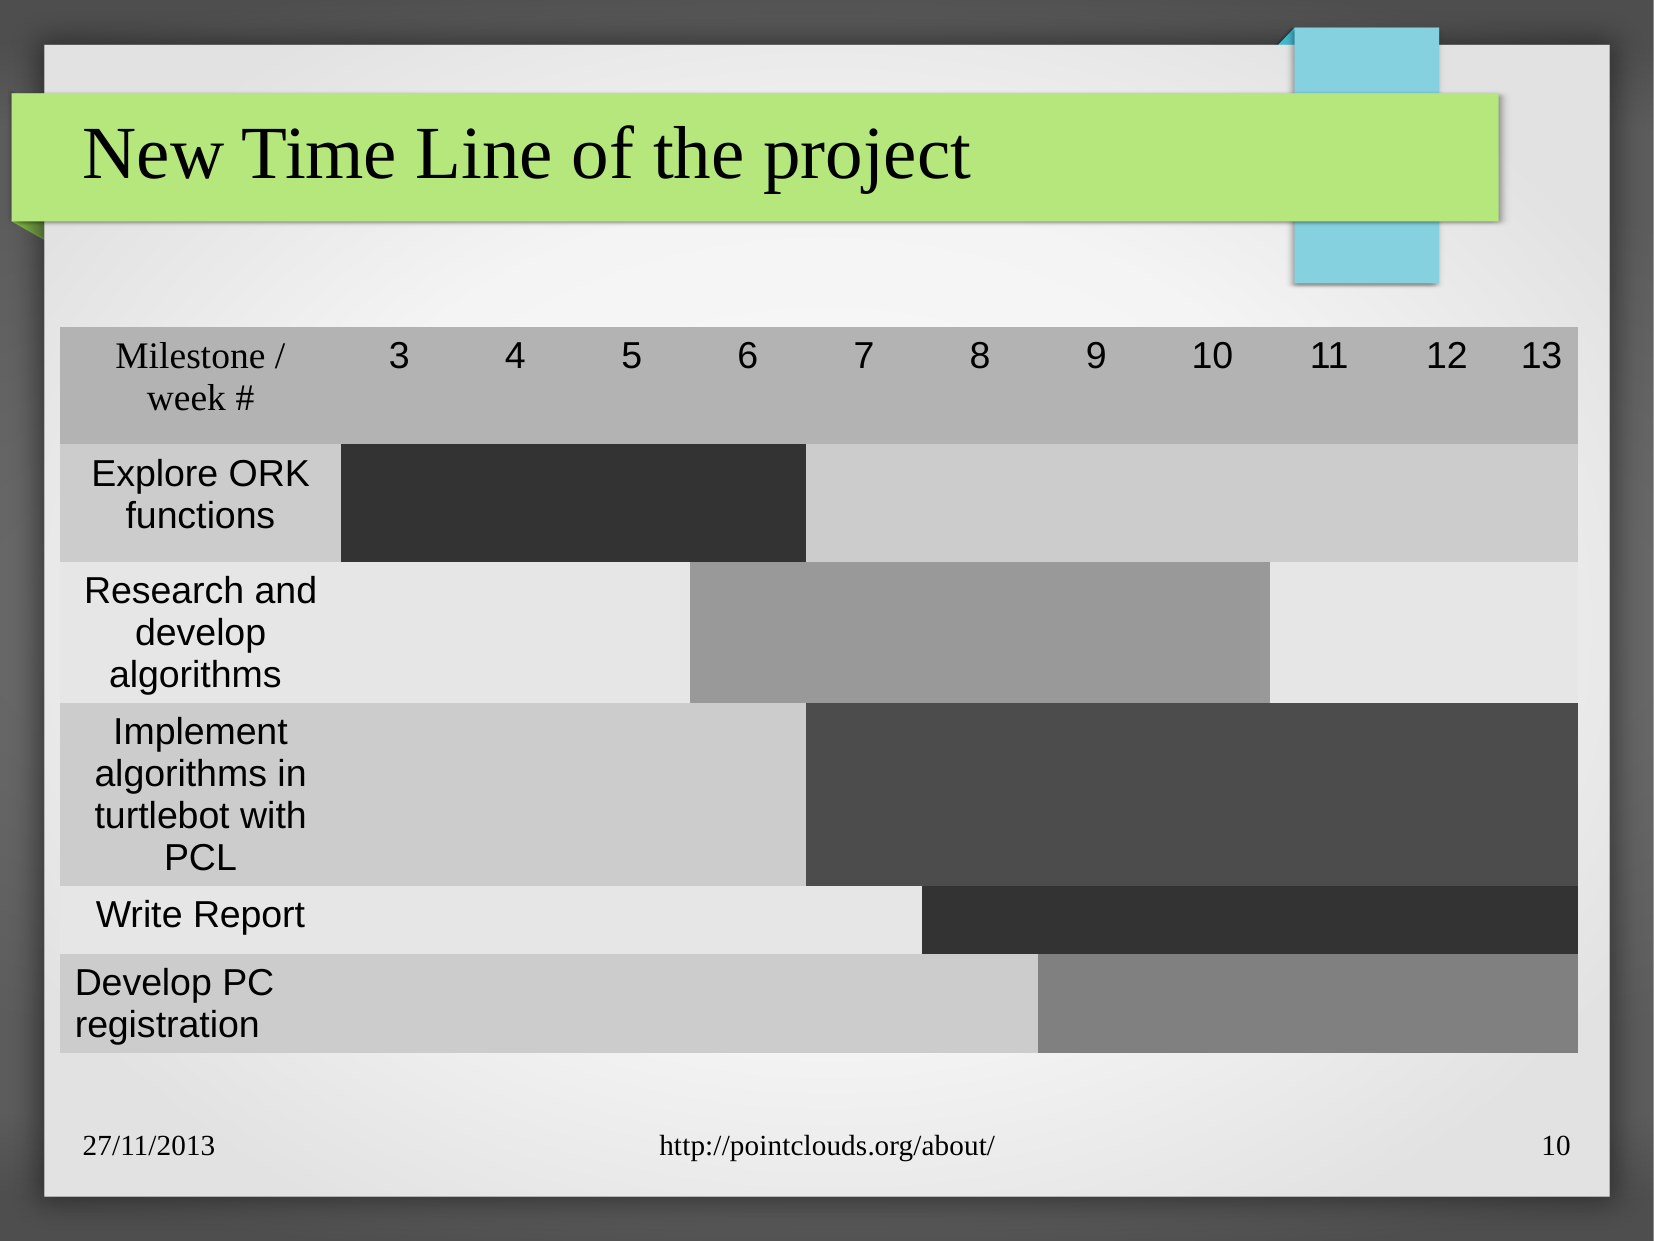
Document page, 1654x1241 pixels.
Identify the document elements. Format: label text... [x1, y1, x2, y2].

table_cell [922, 562, 1038, 703]
title New Time Line of the project [82, 94, 1264, 213]
table_cell [457, 954, 573, 1053]
table_cell [1154, 562, 1270, 703]
table_header 3 [341, 327, 457, 444]
table_header 9 [1038, 327, 1154, 444]
table_cell Write Report [60, 886, 341, 954]
table_cell [690, 703, 806, 886]
table_cell Research and develop algorithms [60, 562, 341, 703]
table_cell [1388, 703, 1506, 886]
table_header 6 [690, 327, 806, 444]
table_header 12 [1388, 327, 1506, 444]
table_cell [1038, 444, 1154, 562]
table_cell [1038, 886, 1154, 954]
table_cell [806, 562, 922, 703]
table_cell [1154, 444, 1270, 562]
table_cell [1038, 954, 1154, 1053]
table_cell [1388, 562, 1506, 703]
table_cell [690, 562, 806, 703]
table_cell [573, 886, 690, 954]
table_cell [1388, 954, 1506, 1053]
table_cell Develop PC registration [60, 954, 341, 1053]
table_cell [1270, 886, 1388, 954]
table_cell [1038, 703, 1154, 886]
table_cell [806, 703, 922, 886]
table_cell [1270, 954, 1388, 1053]
table_cell [1154, 954, 1270, 1053]
table_cell [806, 886, 922, 954]
table_cell [690, 886, 806, 954]
table_cell [1154, 886, 1270, 954]
table_cell [1506, 444, 1578, 562]
table_header 11 [1270, 327, 1388, 444]
table_cell [922, 444, 1038, 562]
table_cell [1388, 886, 1506, 954]
table_header Milestone / week # [60, 327, 341, 444]
table_cell [922, 703, 1038, 886]
table_cell Explore ORK functions [60, 444, 341, 562]
table_cell [457, 562, 573, 703]
table_header 5 [573, 327, 690, 444]
table_header 7 [806, 327, 922, 444]
table_cell [1506, 562, 1578, 703]
table_cell Implement algorithms in turtlebot with PCL [60, 703, 341, 886]
table_cell [457, 444, 573, 562]
table_cell [1506, 954, 1578, 1053]
table_header 4 [457, 327, 573, 444]
table_cell [341, 703, 457, 886]
table_cell [922, 954, 1038, 1053]
table_cell [1270, 703, 1388, 886]
table_cell [457, 886, 573, 954]
table_cell [341, 954, 457, 1053]
table_cell [573, 562, 690, 703]
table_cell [573, 954, 690, 1053]
table_cell [573, 703, 690, 886]
table_cell [690, 954, 806, 1053]
table_cell [1388, 444, 1506, 562]
picture [0, 0, 1654, 1241]
table_cell [1038, 562, 1154, 703]
table_cell [1506, 703, 1578, 886]
table_cell [690, 444, 806, 562]
table_cell [922, 886, 1038, 954]
table_header 8 [922, 327, 1038, 444]
table_cell [1270, 444, 1388, 562]
table_cell [341, 886, 457, 954]
table_cell [457, 703, 573, 886]
table_cell [806, 444, 922, 562]
table_cell [573, 444, 690, 562]
table_cell [341, 562, 457, 703]
table_cell [806, 954, 922, 1053]
table_header 10 [1154, 327, 1270, 444]
table_cell [1154, 703, 1270, 886]
table_header 13 [1506, 327, 1578, 444]
table_cell [341, 444, 457, 562]
table_cell [1506, 886, 1578, 954]
table_cell [1270, 562, 1388, 703]
